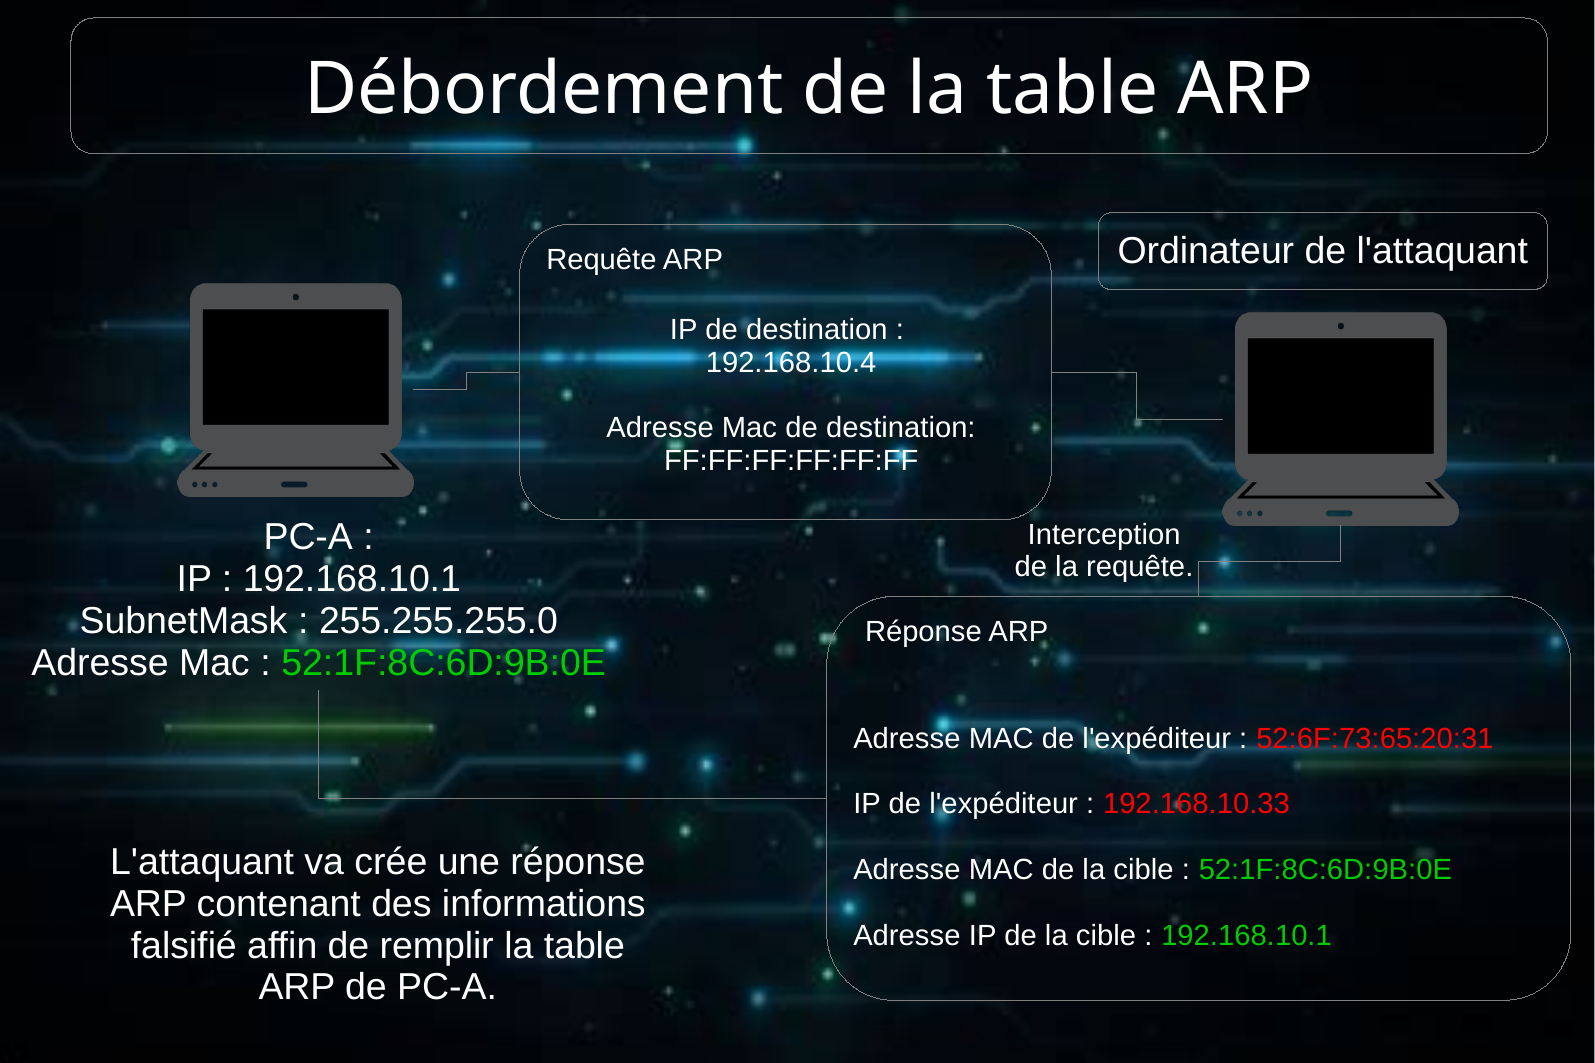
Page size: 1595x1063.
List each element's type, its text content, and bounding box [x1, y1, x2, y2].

text_box IP de destination : 192.168.10.4 Adresse Mac de destination: FF:FF:FF:FF:FF:FF [566, 305, 1016, 485]
text_box Adresse MAC de l'expéditeur : 52:6F:73:65:20:31 IP de l'expéditeur : 192.168.10.33 Adresse MAC de la cible : 52:1F:8C:6D:9B:0E Adresse IP de la cible : 192.168.10.1 [838, 714, 1548, 1013]
text_box Requête ARP [531, 235, 768, 284]
text_box PC-A : IP : 192.168.10.1 SubnetMask : 255.255.255.0 Adresse Mac : 52:1F:8C:6D:9B:0E [0, 507, 644, 691]
picture [0, 0, 1595, 1063]
text_box Débordement de la table ARP [70, 17, 1548, 154]
picture [1218, 553, 1232, 561]
text_box Réponse ARP [850, 607, 1087, 656]
text_box Ordinateur de l'attaquant [1098, 212, 1548, 290]
text_box L'attaquant va crée une réponse ARP contenant des informations falsifié affin de remplir la table ARP de PC-A. [94, 832, 662, 1016]
text_box Interception de la requête. [997, 510, 1211, 591]
